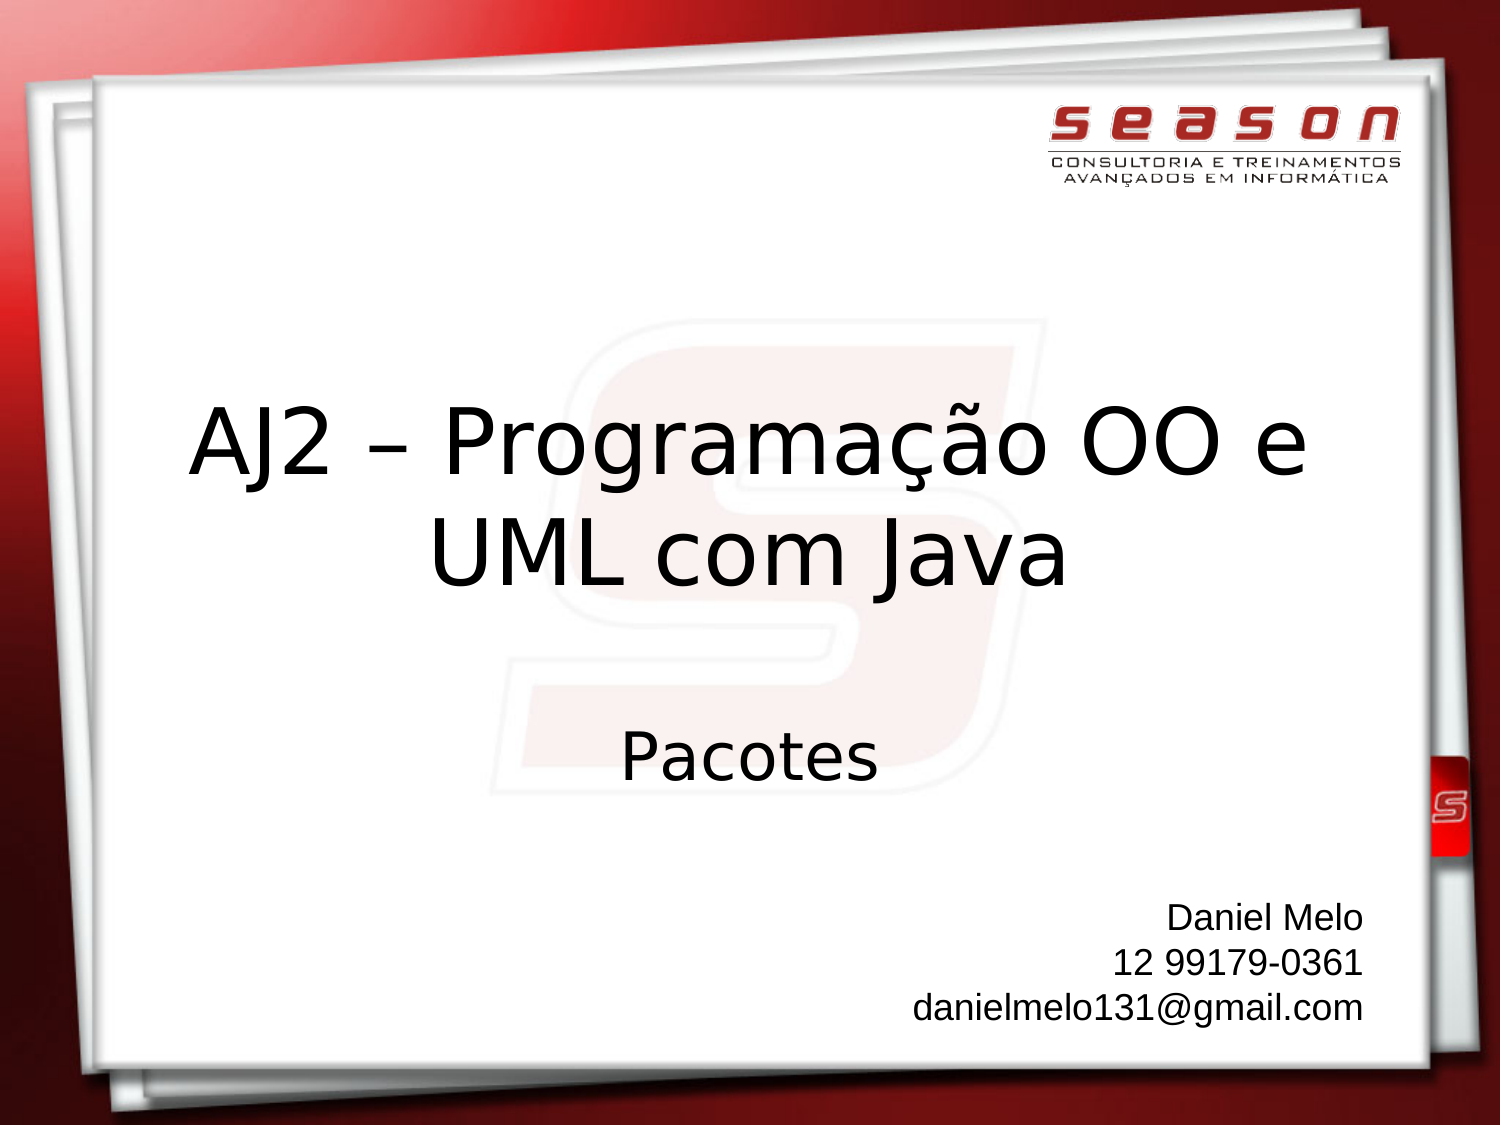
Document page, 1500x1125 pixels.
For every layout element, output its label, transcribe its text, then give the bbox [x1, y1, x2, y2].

title AJ2 – Programação OO e UML com Java Pacotes [112, 375, 1388, 801]
text_box Daniel Melo 12 99179-0361 danielmelo131@gmail.com [897, 885, 1382, 1052]
picture [0, 0, 1500, 1125]
